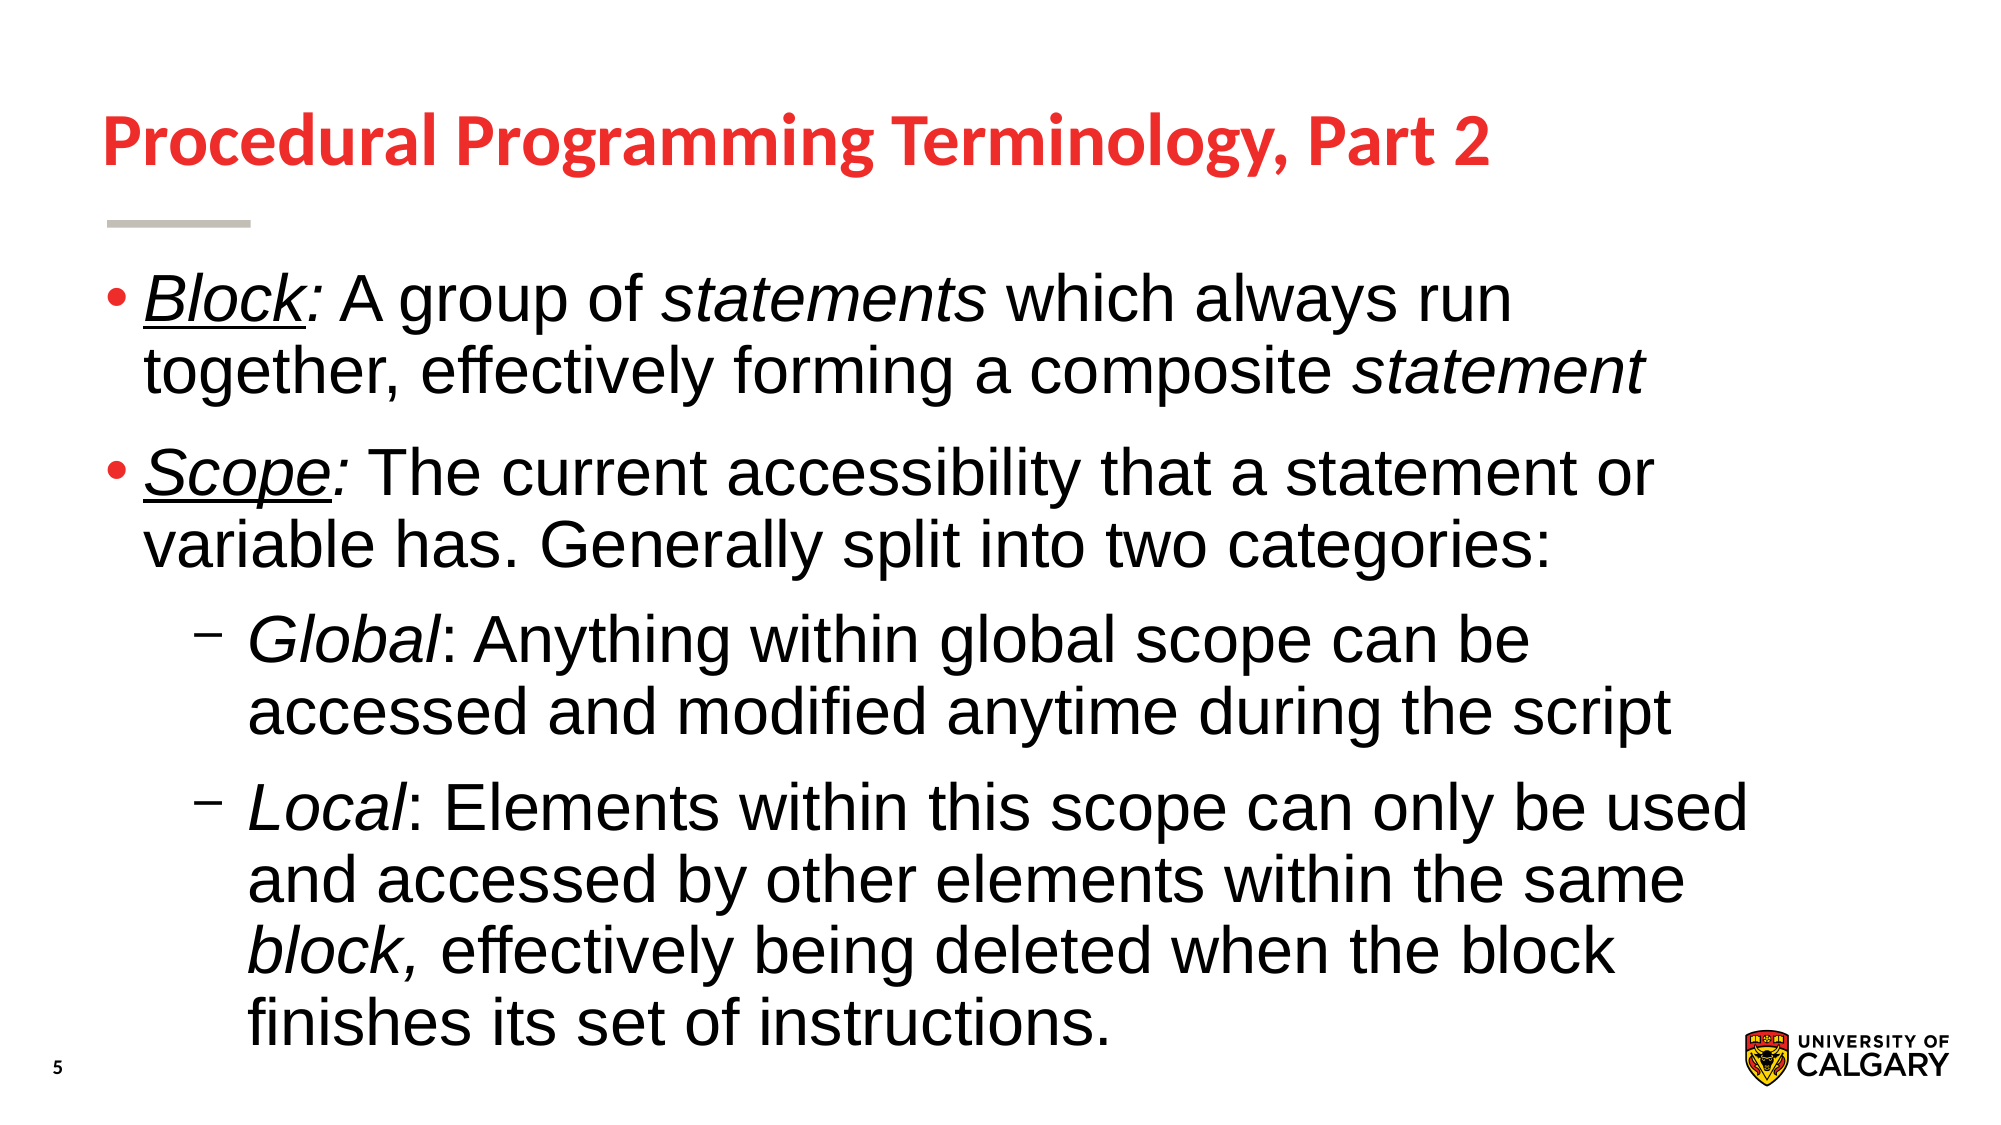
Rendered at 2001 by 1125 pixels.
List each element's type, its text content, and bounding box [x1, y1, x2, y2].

list Block: A group of statements which always run together, effectively forming a composite statement Scope: The current accessibility that a statement or variable has. Generally split into two categories: Global: Anything within global scope can be accessed and modified anytime during the script Local: Elements within this scope can only be used and accessed by other elements within the same block, effectively being deleted when the block finishes its set of instructions. [91, 256, 1774, 971]
picture [1722, 1012, 1972, 1099]
title Procedural Programming Terminology, Part 2 [87, 60, 1774, 222]
